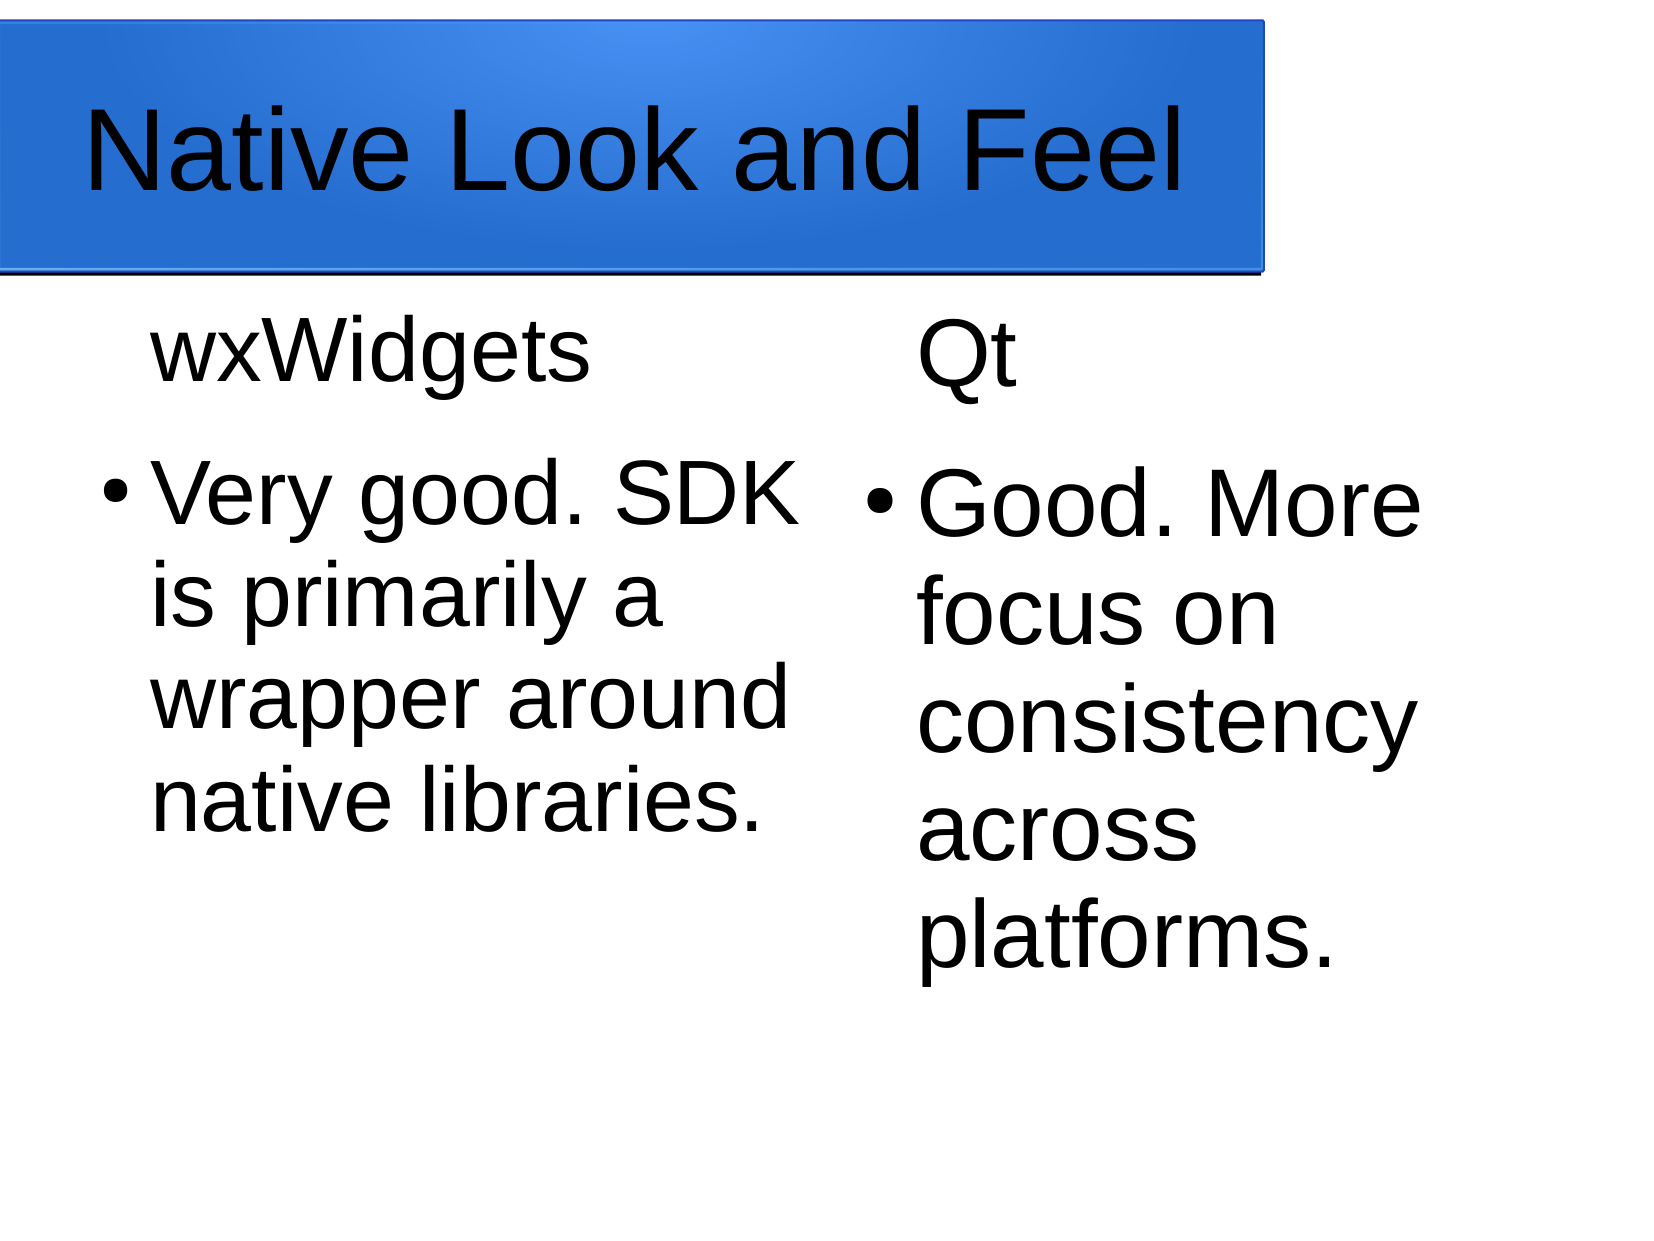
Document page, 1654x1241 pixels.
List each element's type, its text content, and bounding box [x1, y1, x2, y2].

list wxWidgets Very good. SDK is primarily a wrapper around native libraries. [82, 299, 809, 1019]
title Native Look and Feel [82, 47, 1235, 252]
list Qt Good. More focus on consistency across platforms. [845, 299, 1572, 1019]
